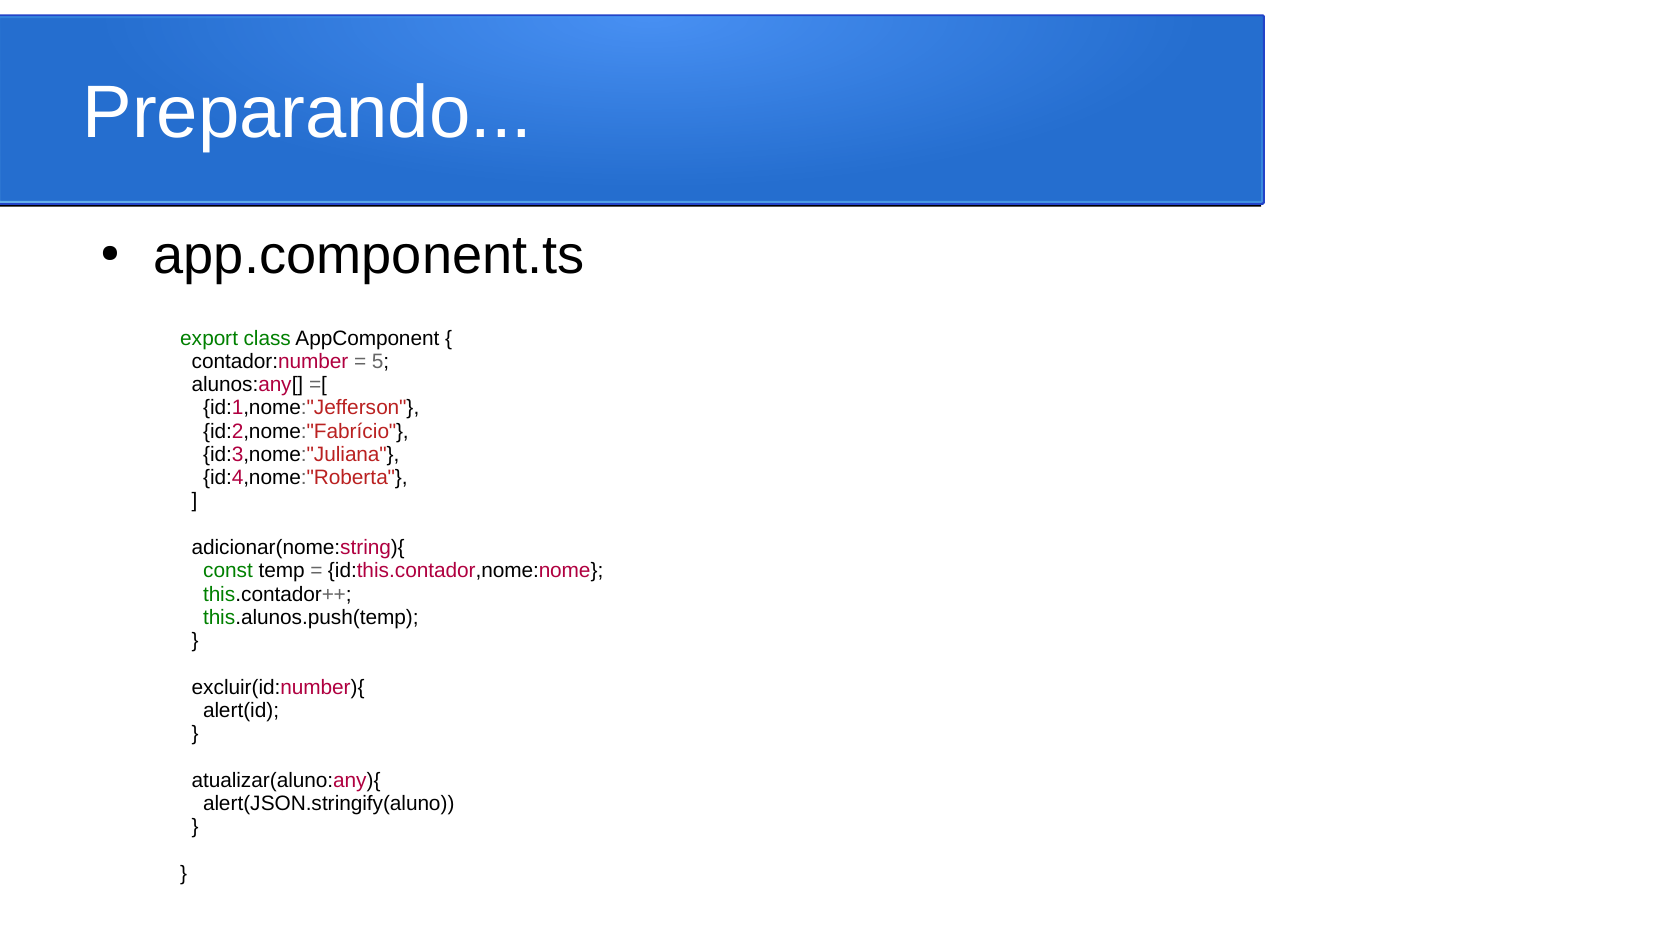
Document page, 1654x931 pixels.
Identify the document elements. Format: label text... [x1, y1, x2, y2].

text_box export class AppComponent { contador:number = 5; alunos:any[] =[ {id:1,nome:"Jefferson"}, {id:2,nome:"Fabrício"}, {id:3,nome:"Juliana"}, {id:4,nome:"Roberta"}, ] adicionar(nome:string){ const temp = {id:this.contador,nome:nome}; this.contador++; this.alunos.push(temp); } excluir(id:number){ alert(id); } atualizar(aluno:any){ alert(JSON.stringify(aluno)) } } [165, 318, 922, 893]
list app.component.ts [82, 224, 1571, 764]
title Preparando... [82, 35, 1235, 189]
